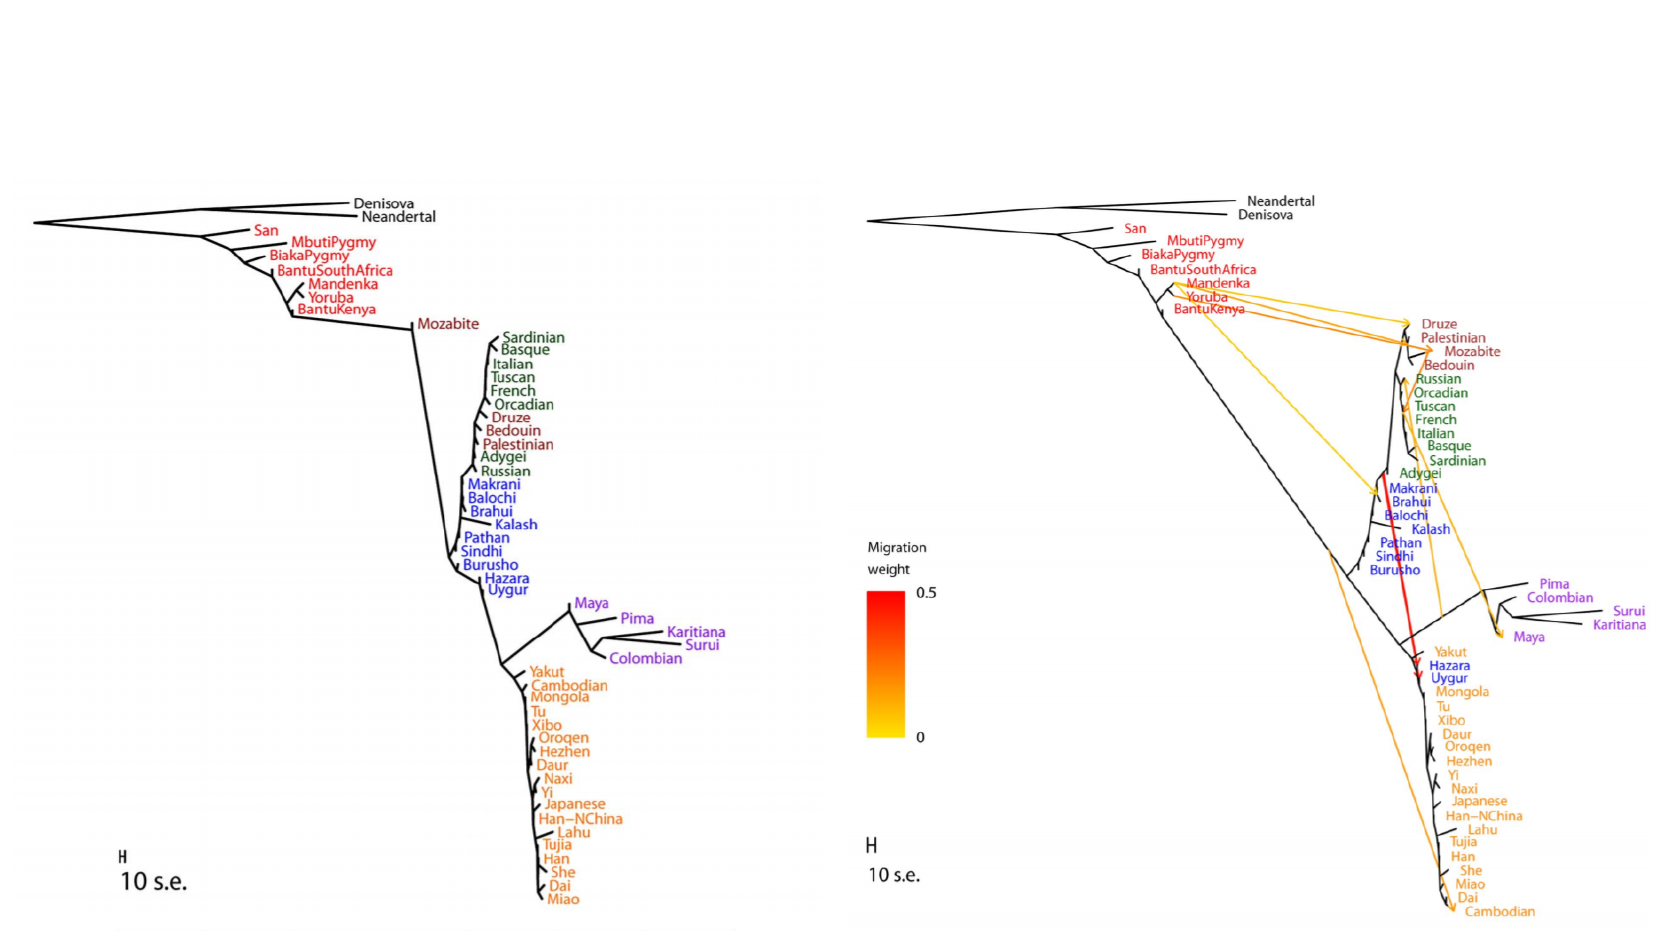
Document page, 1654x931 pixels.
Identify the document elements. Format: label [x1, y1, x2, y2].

picture [842, 153, 1653, 931]
picture [12, 148, 823, 931]
